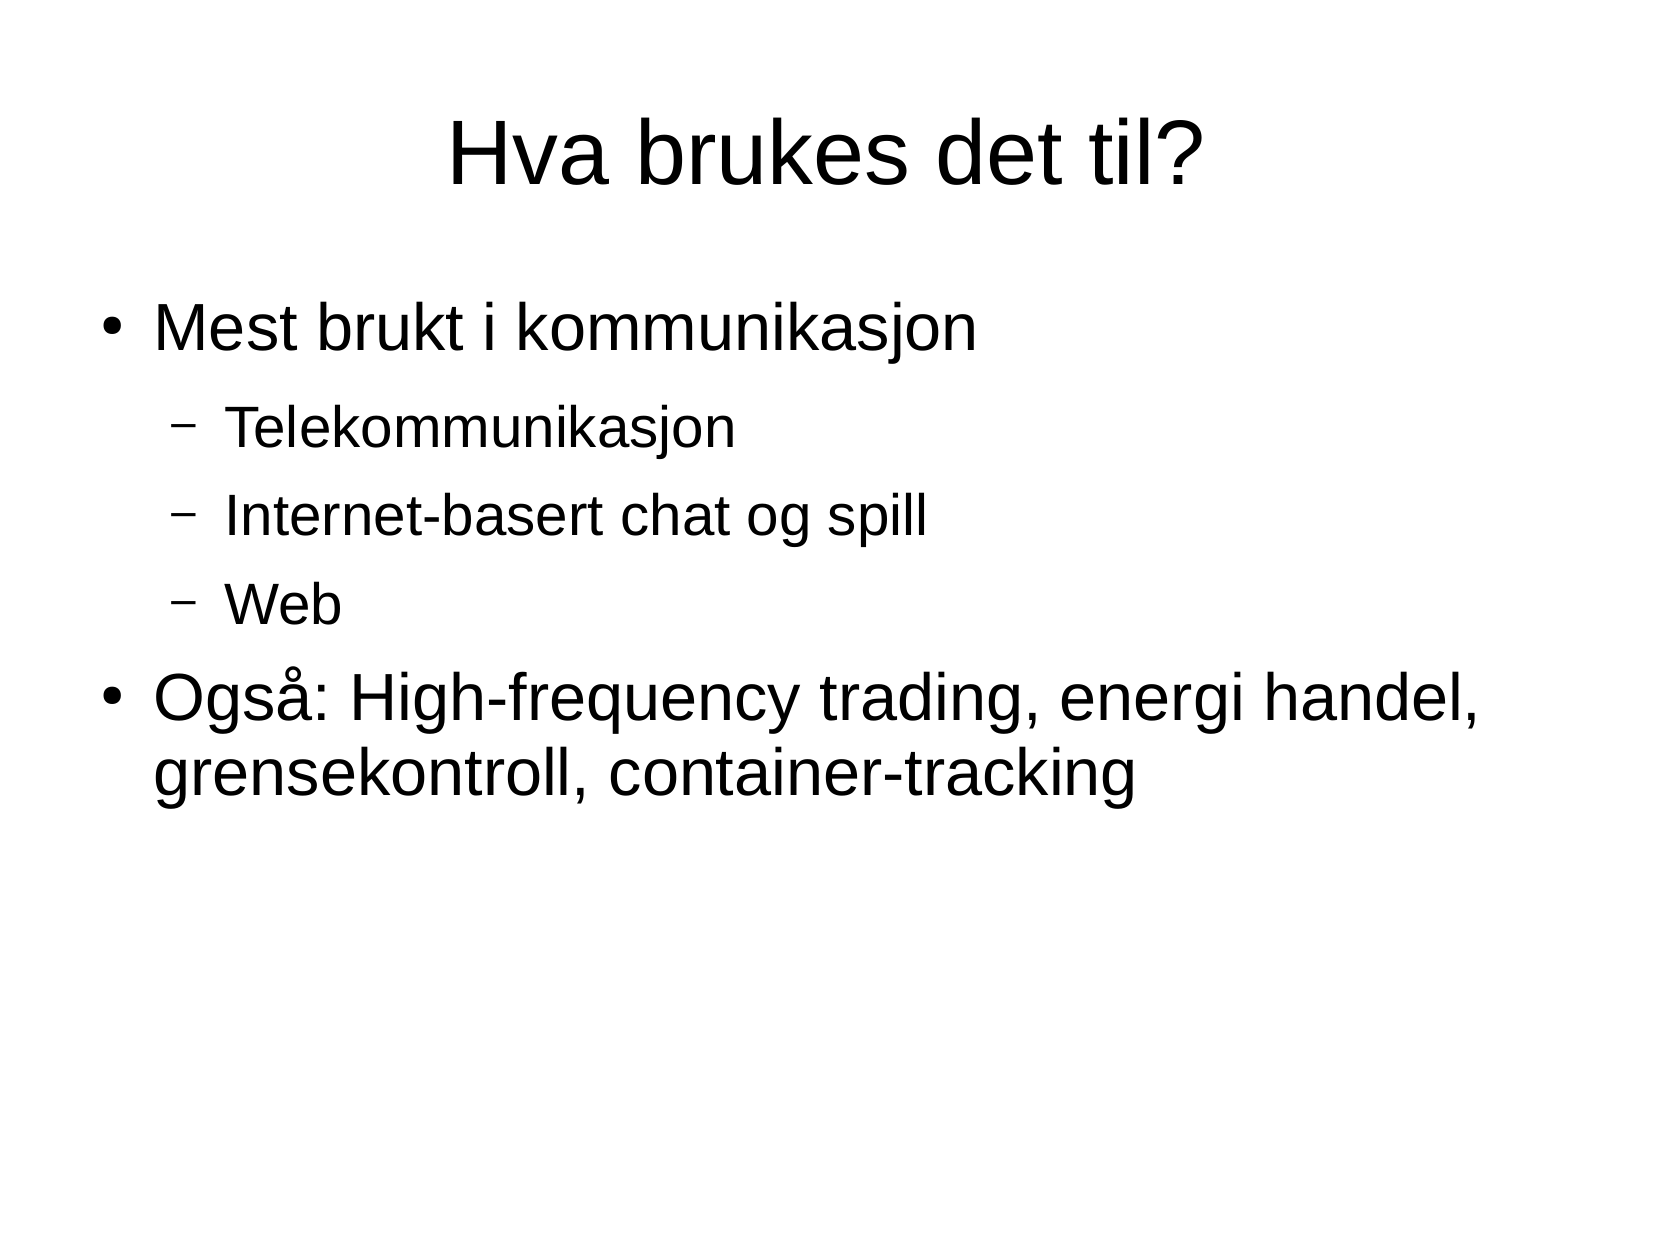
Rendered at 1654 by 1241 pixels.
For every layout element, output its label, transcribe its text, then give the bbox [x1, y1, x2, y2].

title Hva brukes det til? [82, 49, 1571, 257]
list Mest brukt i kommunikasjon Telekommunikasjon Internet-basert chat og spill Web Også: High-frequency trading, energi handel, grensekontroll, container-tracking [82, 290, 1571, 1010]
